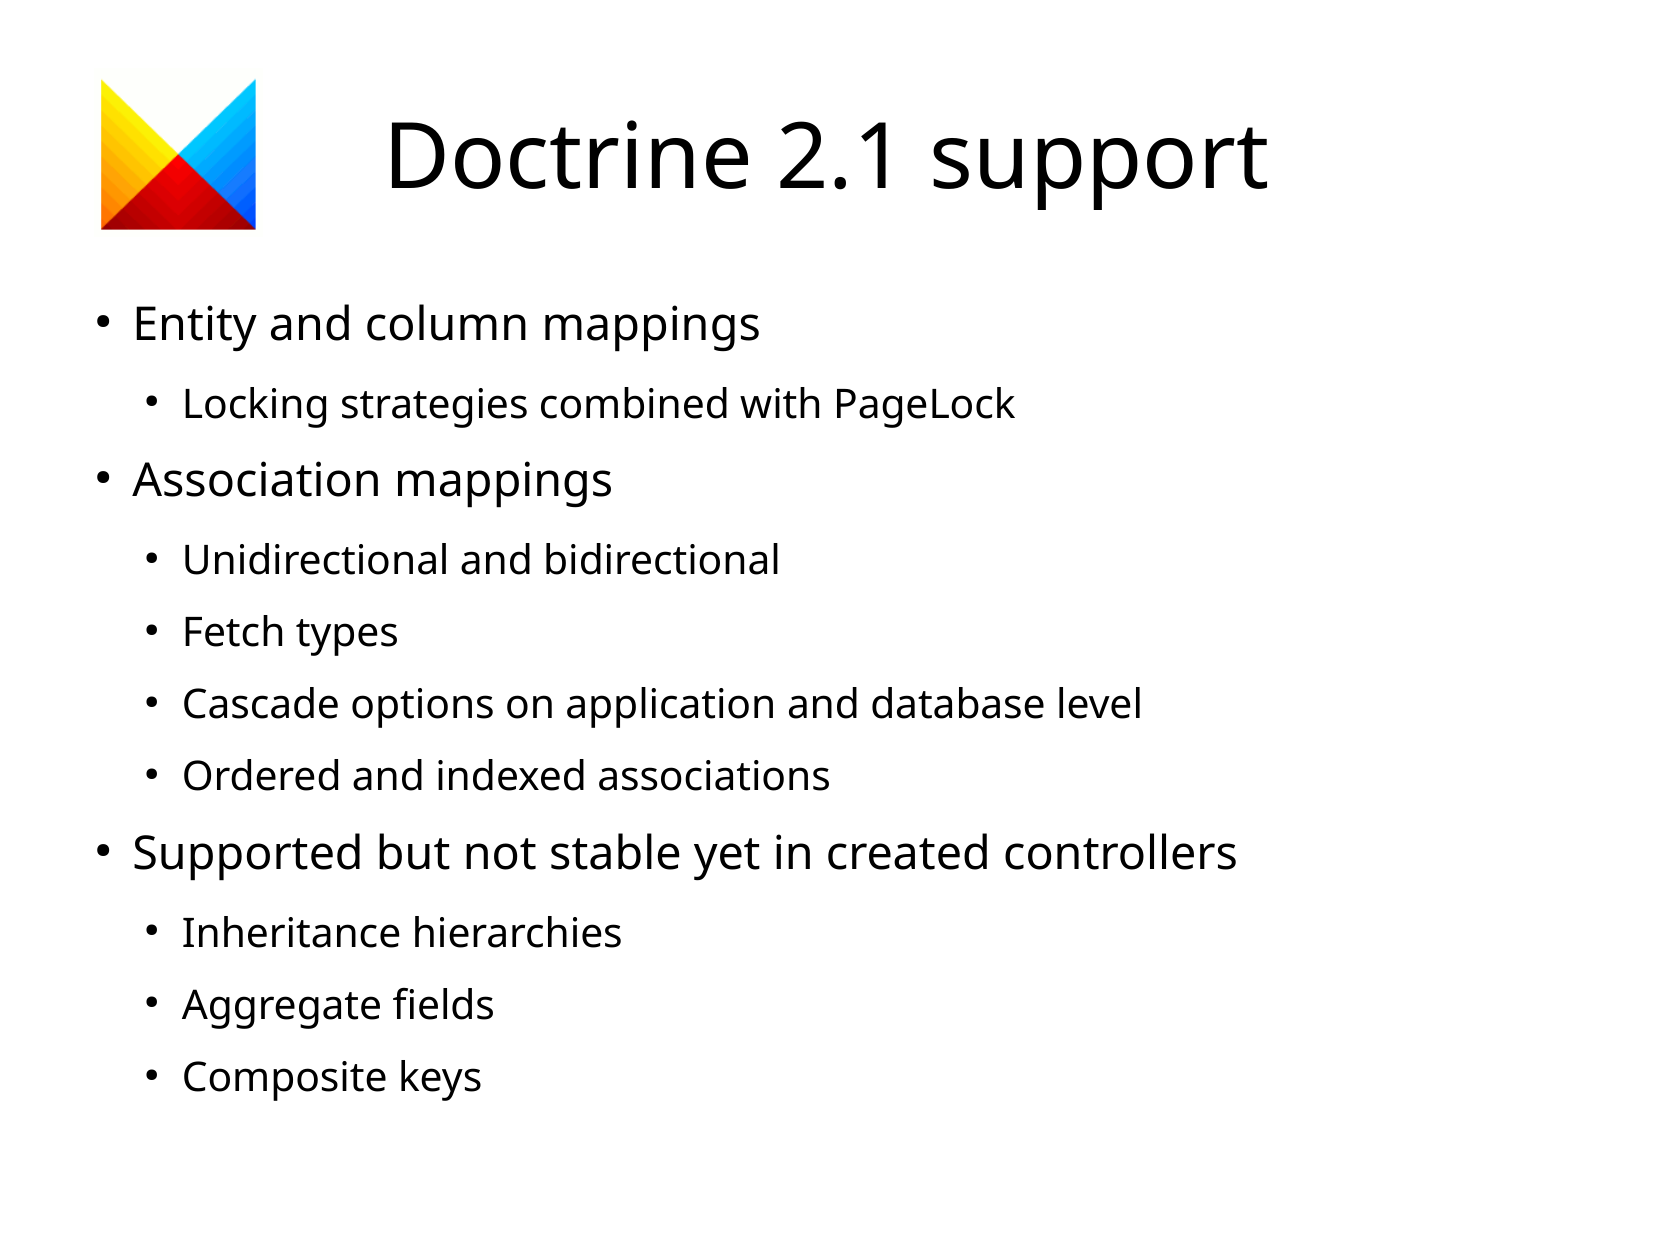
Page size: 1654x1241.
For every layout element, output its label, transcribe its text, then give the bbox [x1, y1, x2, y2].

title Doctrine 2.1 support [82, 49, 1571, 257]
list Entity and column mappings Locking strategies combined with PageLock Association mappings Unidirectional and bidirectional Fetch types Cascade options on application and database level Ordered and indexed associations Supported but not stable yet in created controllers Inheritance hierarchies Aggregate fields Composite keys [82, 290, 1571, 1109]
